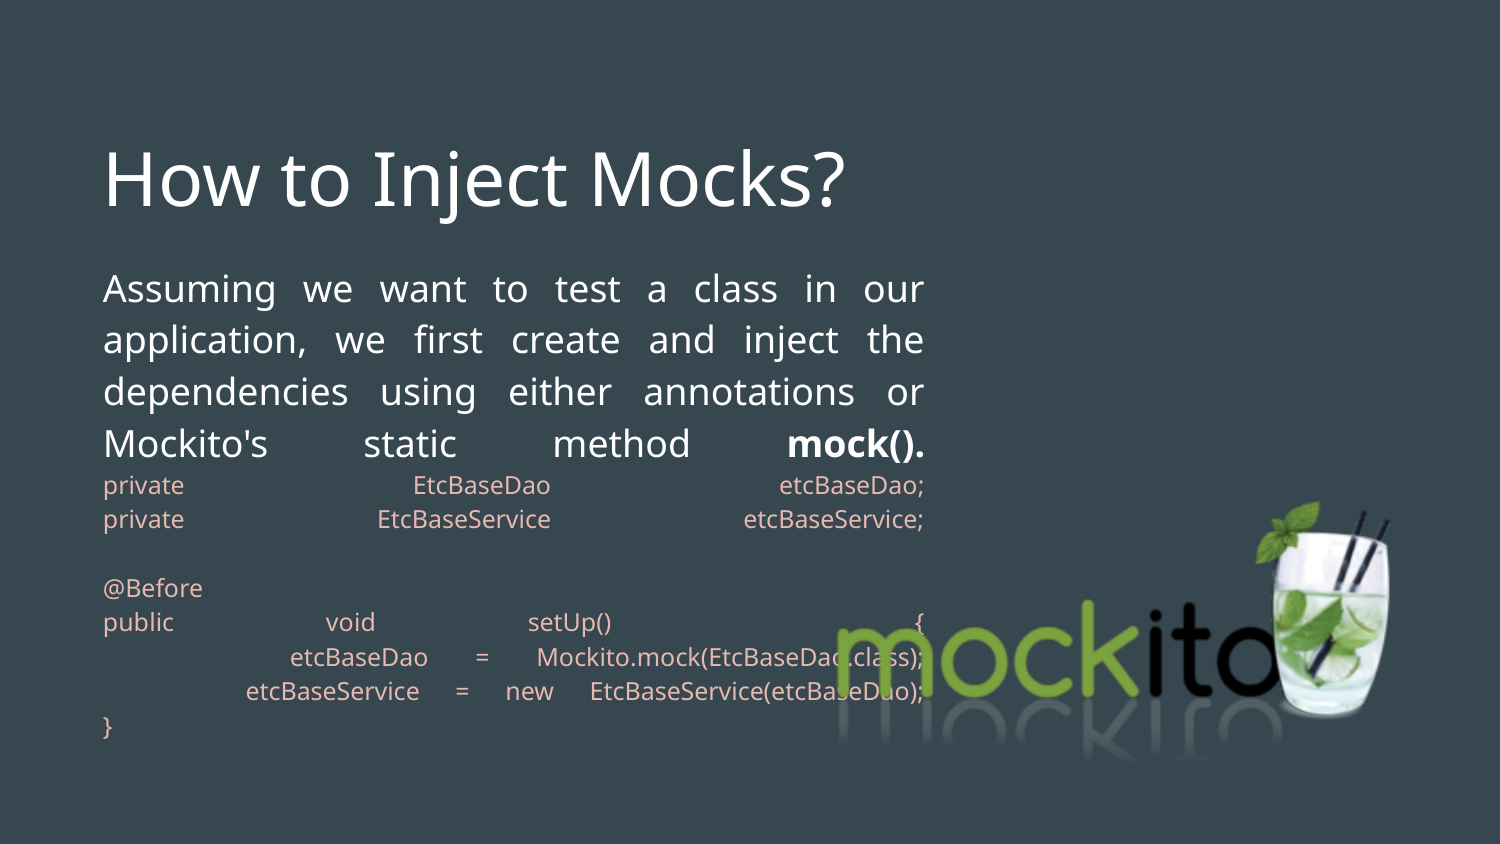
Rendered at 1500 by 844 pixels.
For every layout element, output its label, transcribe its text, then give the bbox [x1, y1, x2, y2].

title How to Inject Mocks? [87, 116, 941, 242]
picture [772, 459, 1463, 797]
title Assuming we want to test a class in our application, we first create and inject the dependencies using either annotations or Mockito's static method mock(). private EtcBaseDao etcBaseDao; private EtcBaseService etcBaseService; @Before public void setUp() { etcBaseDao = Mockito.mock(EtcBaseDao.class); etcBaseService = new EtcBaseService(etcBaseDao); } [87, 242, 941, 788]
